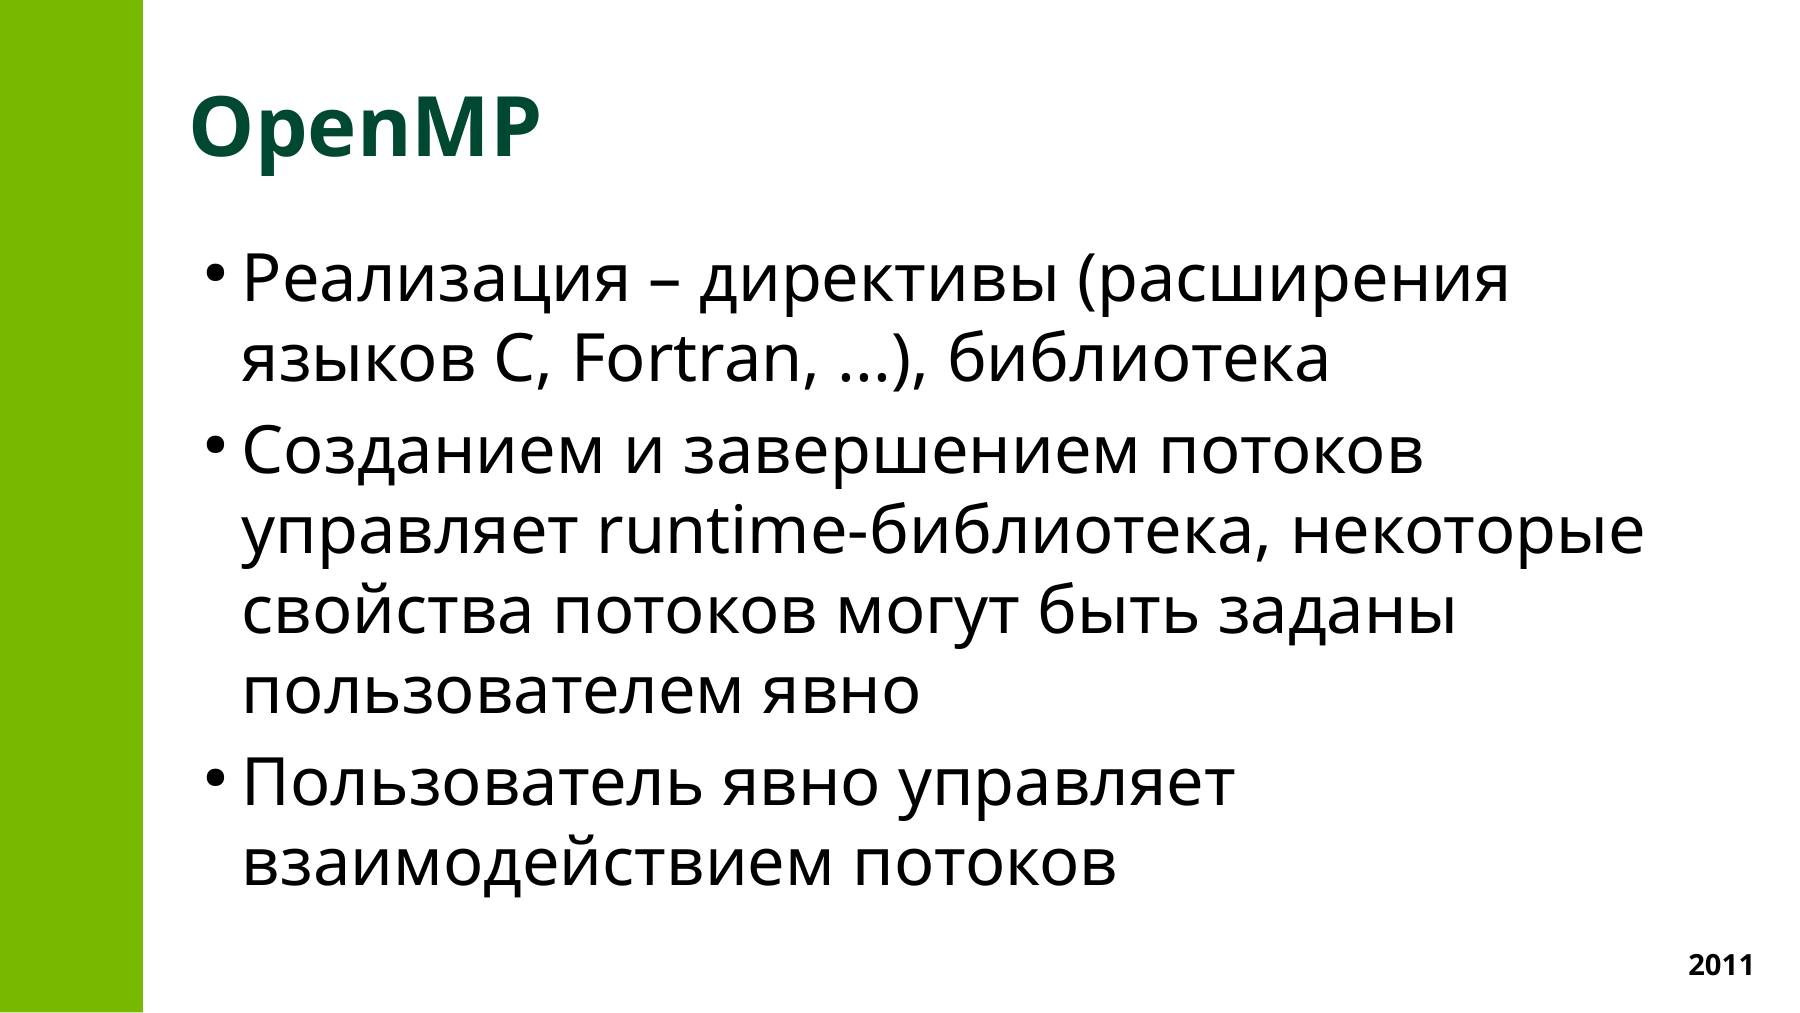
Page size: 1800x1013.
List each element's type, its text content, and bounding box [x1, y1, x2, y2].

title OpenMP [188, 40, 1733, 211]
list Реализация – директивы (расширения языков C, Fortran, ...), библиотека Созданием и завершением потоков управляет runtime-библиотека, некоторые свойства потоков могут быть заданы пользователем явно Пользователь явно управляет взаимодействием потоков [188, 227, 1733, 976]
